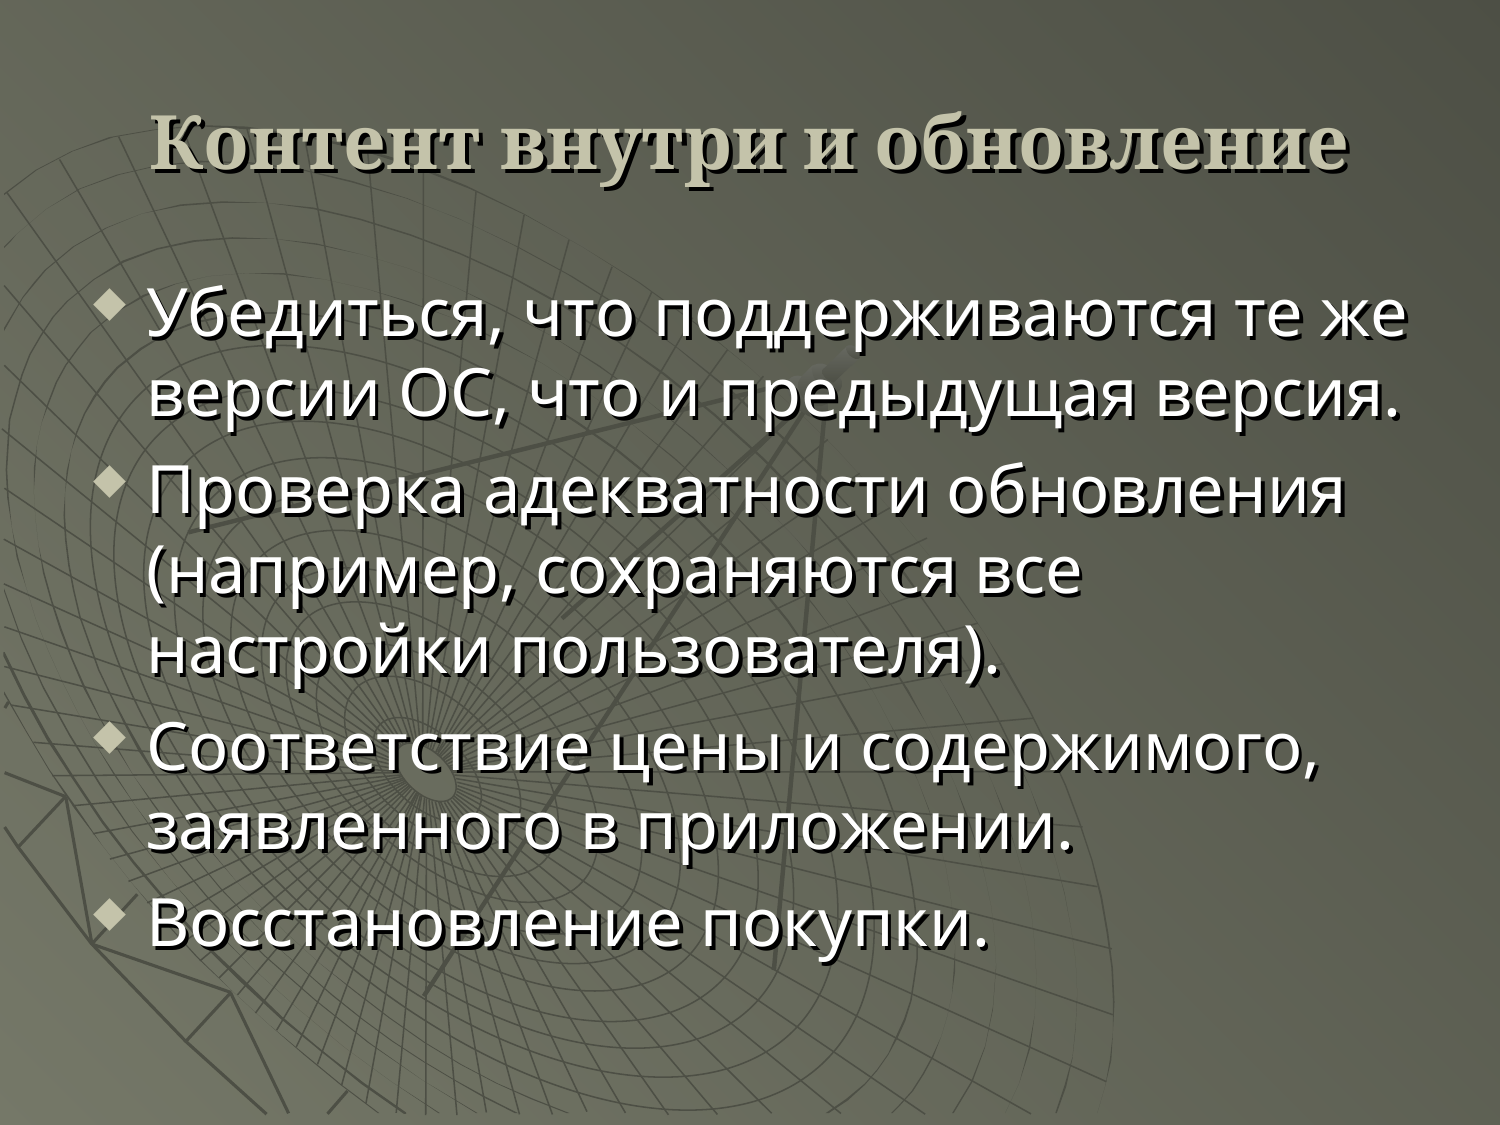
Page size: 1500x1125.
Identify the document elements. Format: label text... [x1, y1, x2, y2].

title Контент внутри и обновление [75, 45, 1426, 233]
list Убедиться, что поддерживаются те же версии ОС, что и предыдущая версия. Проверка адекватности обновления (например, сохраняются все настройки пользователя). Соответствие цены и содержимого, заявленного в приложении. Восстановление покупки. [75, 262, 1426, 1006]
